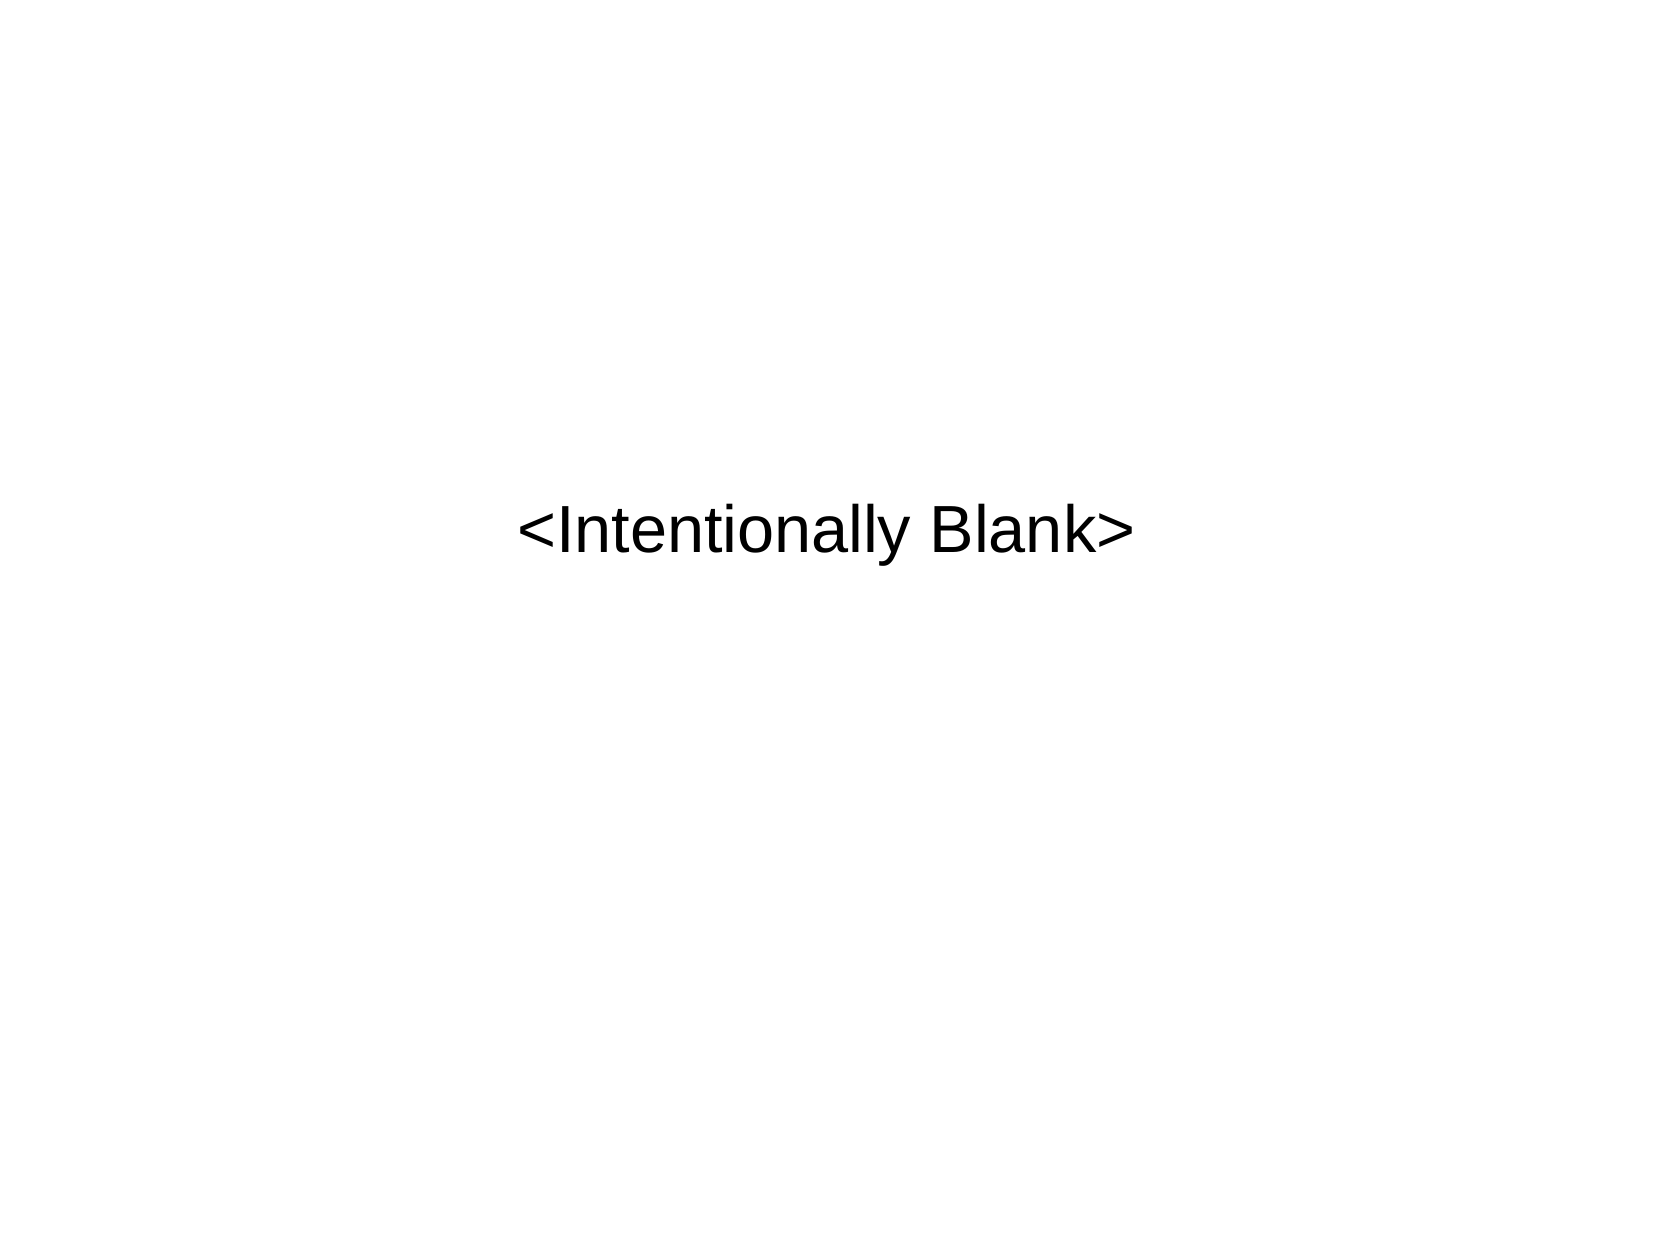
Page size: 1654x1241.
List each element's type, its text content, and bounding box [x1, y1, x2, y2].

subtitle <Intentionally Blank> [82, 49, 1571, 1010]
